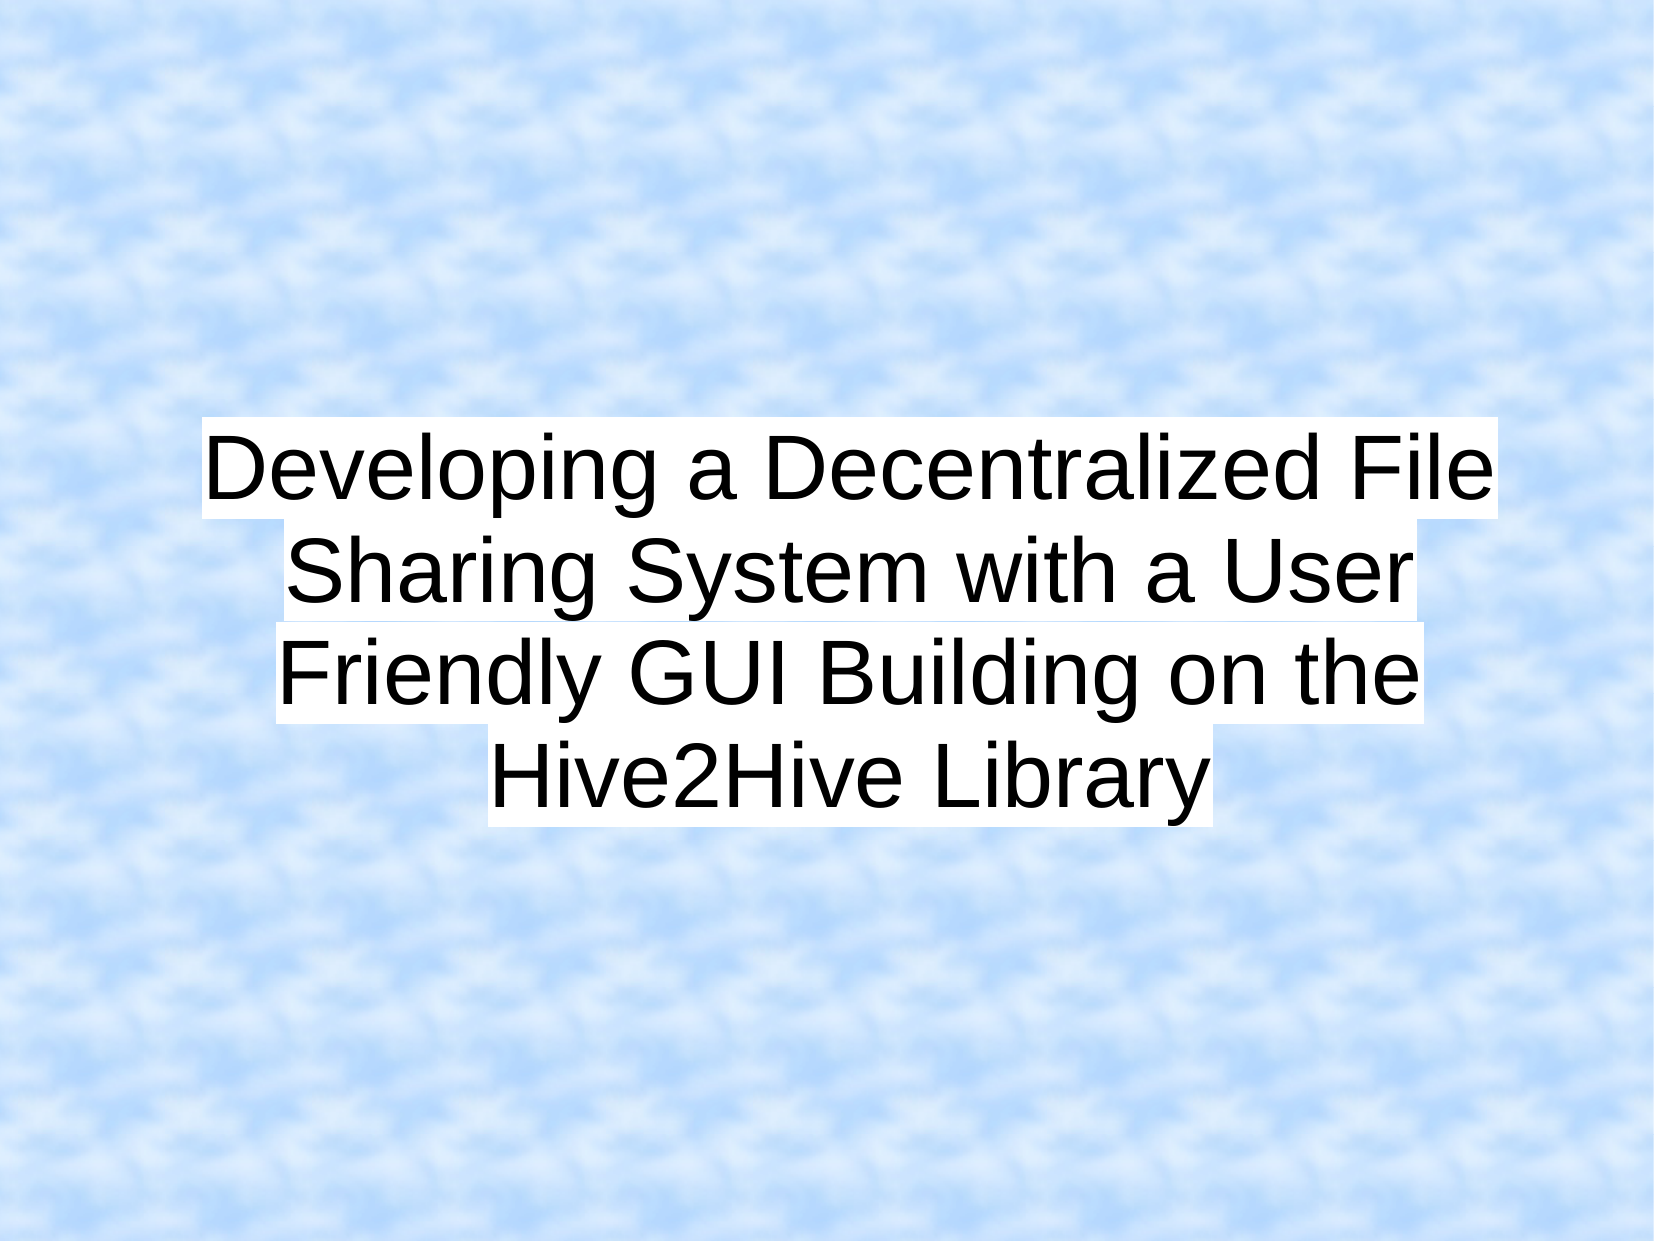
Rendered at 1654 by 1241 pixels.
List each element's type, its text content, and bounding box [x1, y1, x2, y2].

title Developing a Decentralized File Sharing System with a User Friendly GUI Building on the Hive2Hive Library [106, 416, 1595, 827]
picture [0, 0, 1654, 1241]
